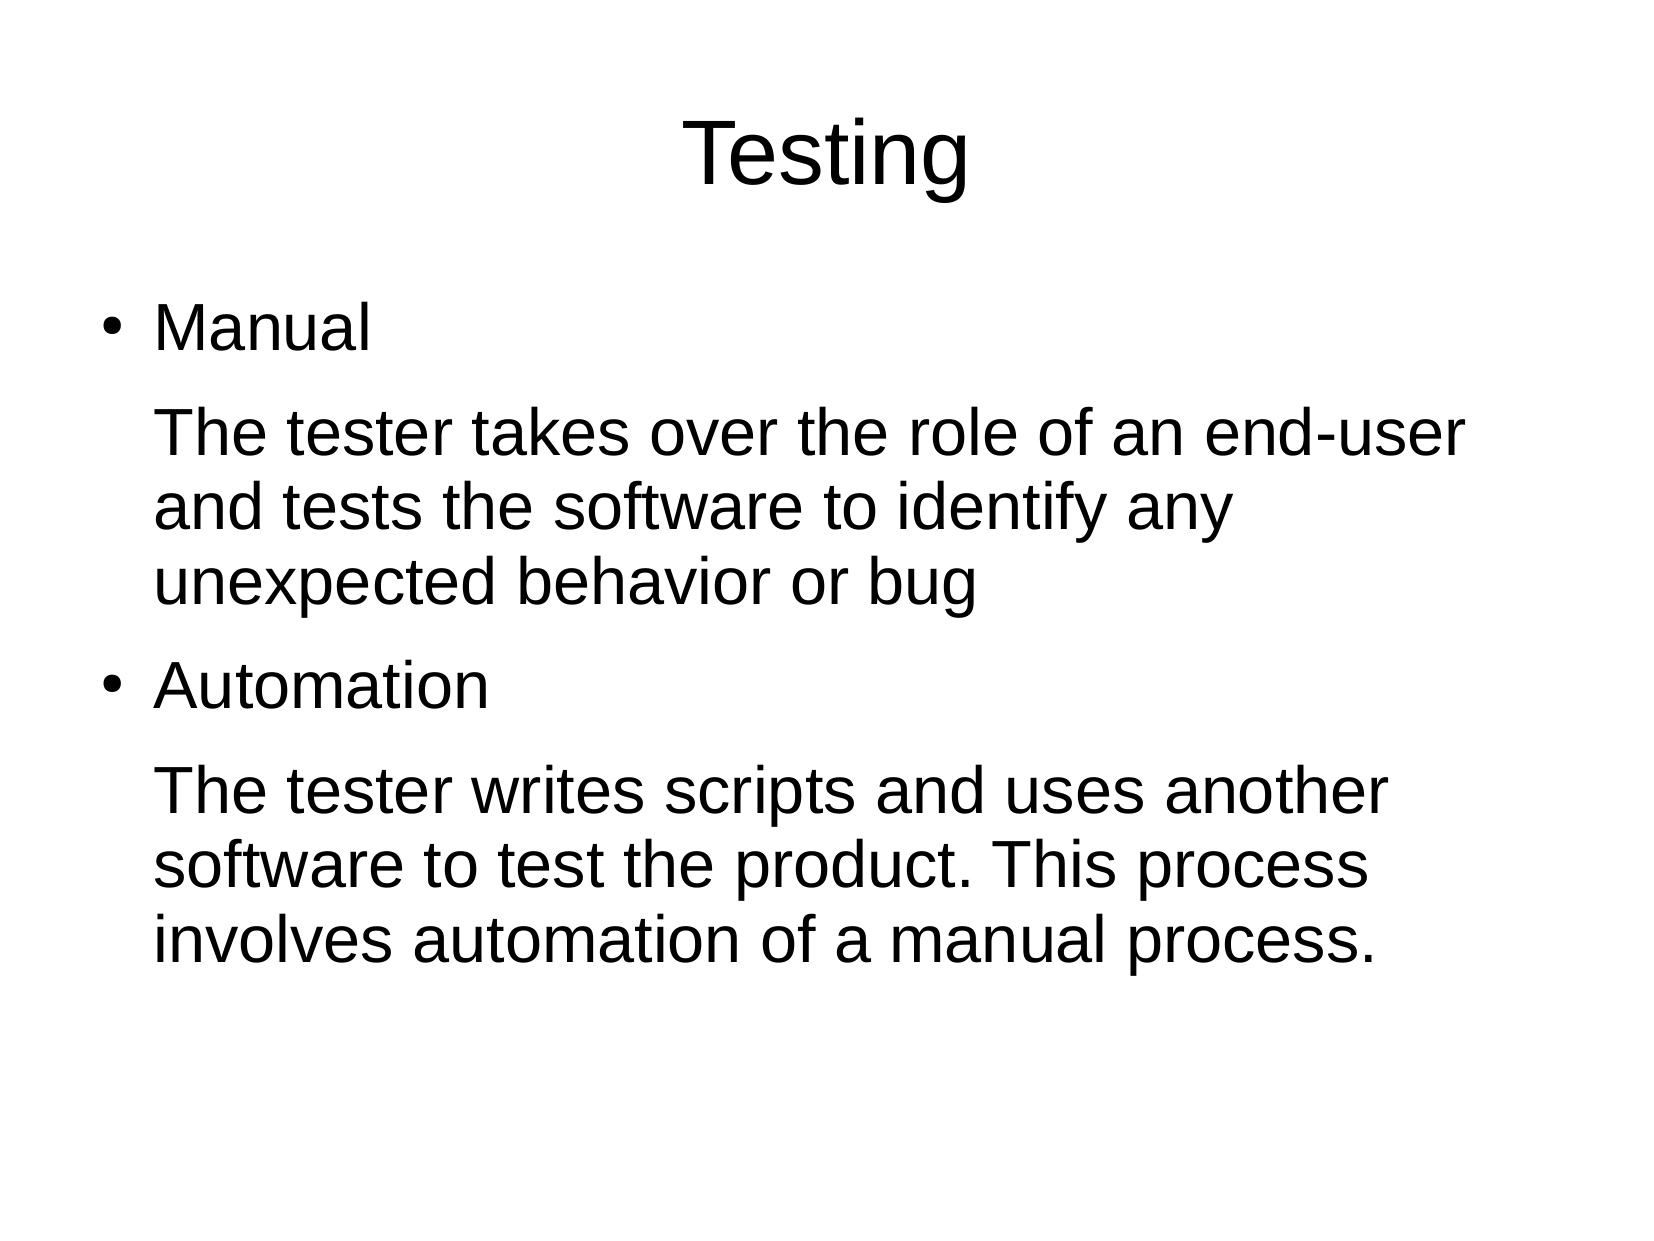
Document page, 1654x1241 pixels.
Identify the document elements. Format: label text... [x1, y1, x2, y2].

title Testing [82, 49, 1571, 257]
list Manual The tester takes over the role of an end-user and tests the software to identify any unexpected behavior or bug Automation The tester writes scripts and uses another software to test the product. This process involves automation of a manual process. [82, 290, 1571, 1010]
